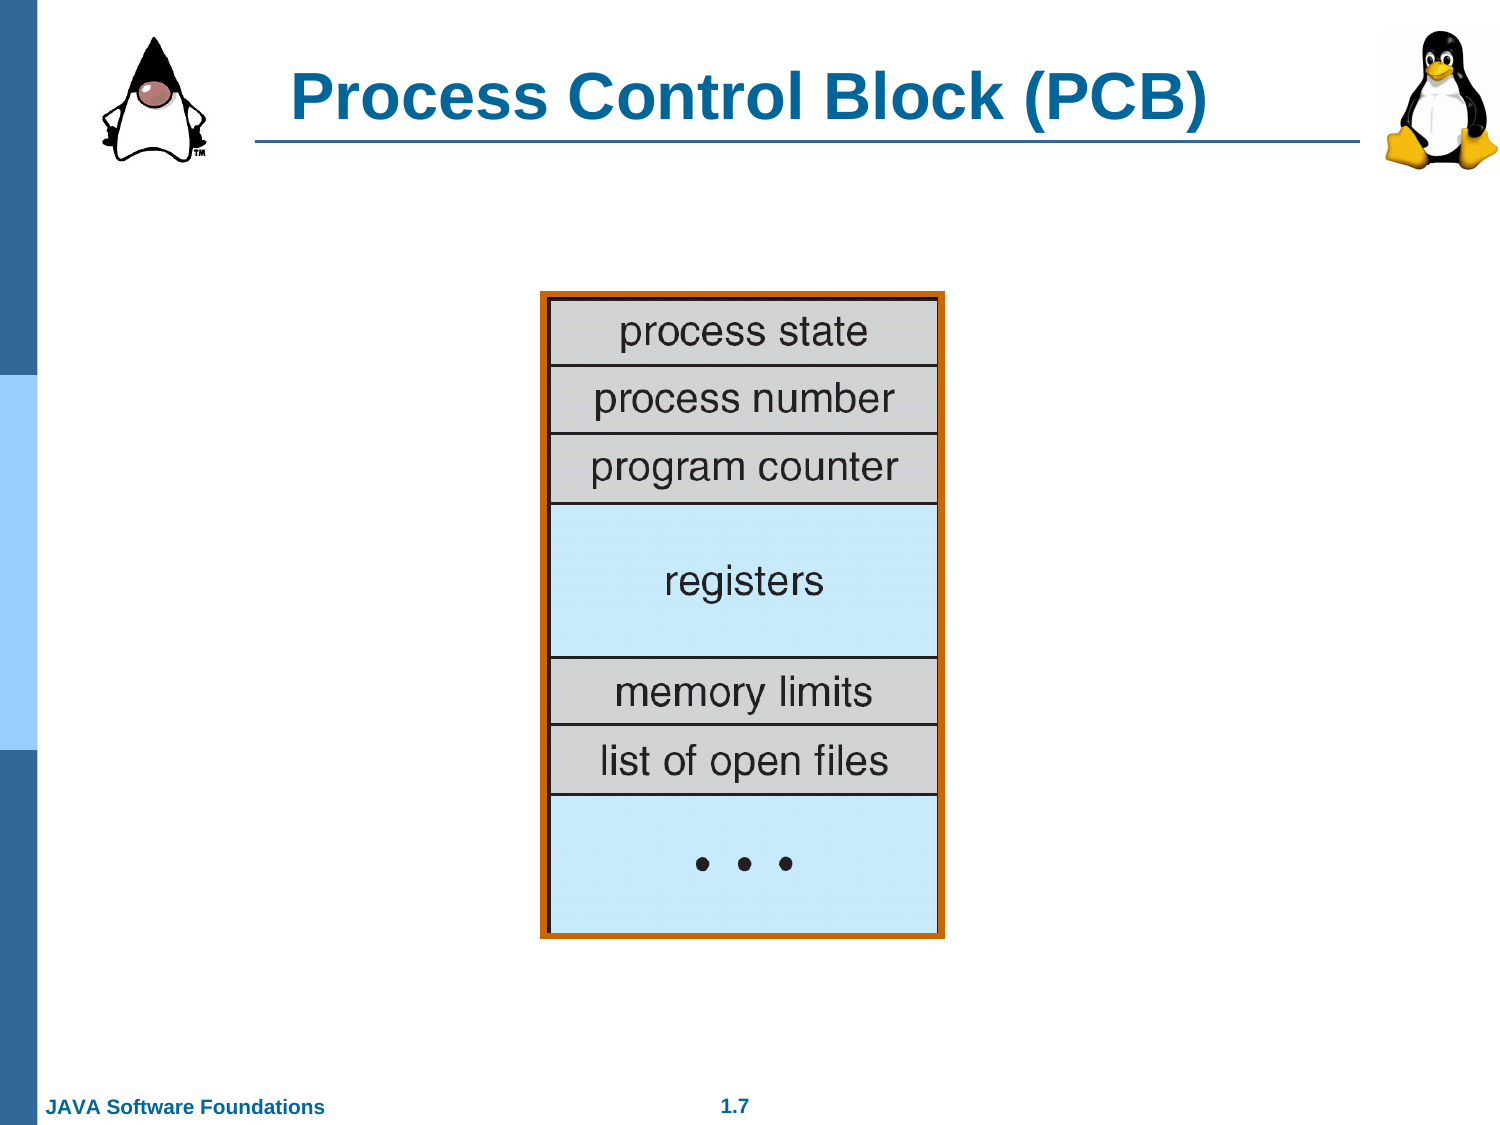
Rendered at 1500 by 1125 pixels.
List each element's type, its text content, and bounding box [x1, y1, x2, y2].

picture [1383, 28, 1500, 173]
picture [546, 296, 939, 934]
picture [54, 0, 255, 200]
title Process Control Block (PCB) [75, 44, 1426, 141]
